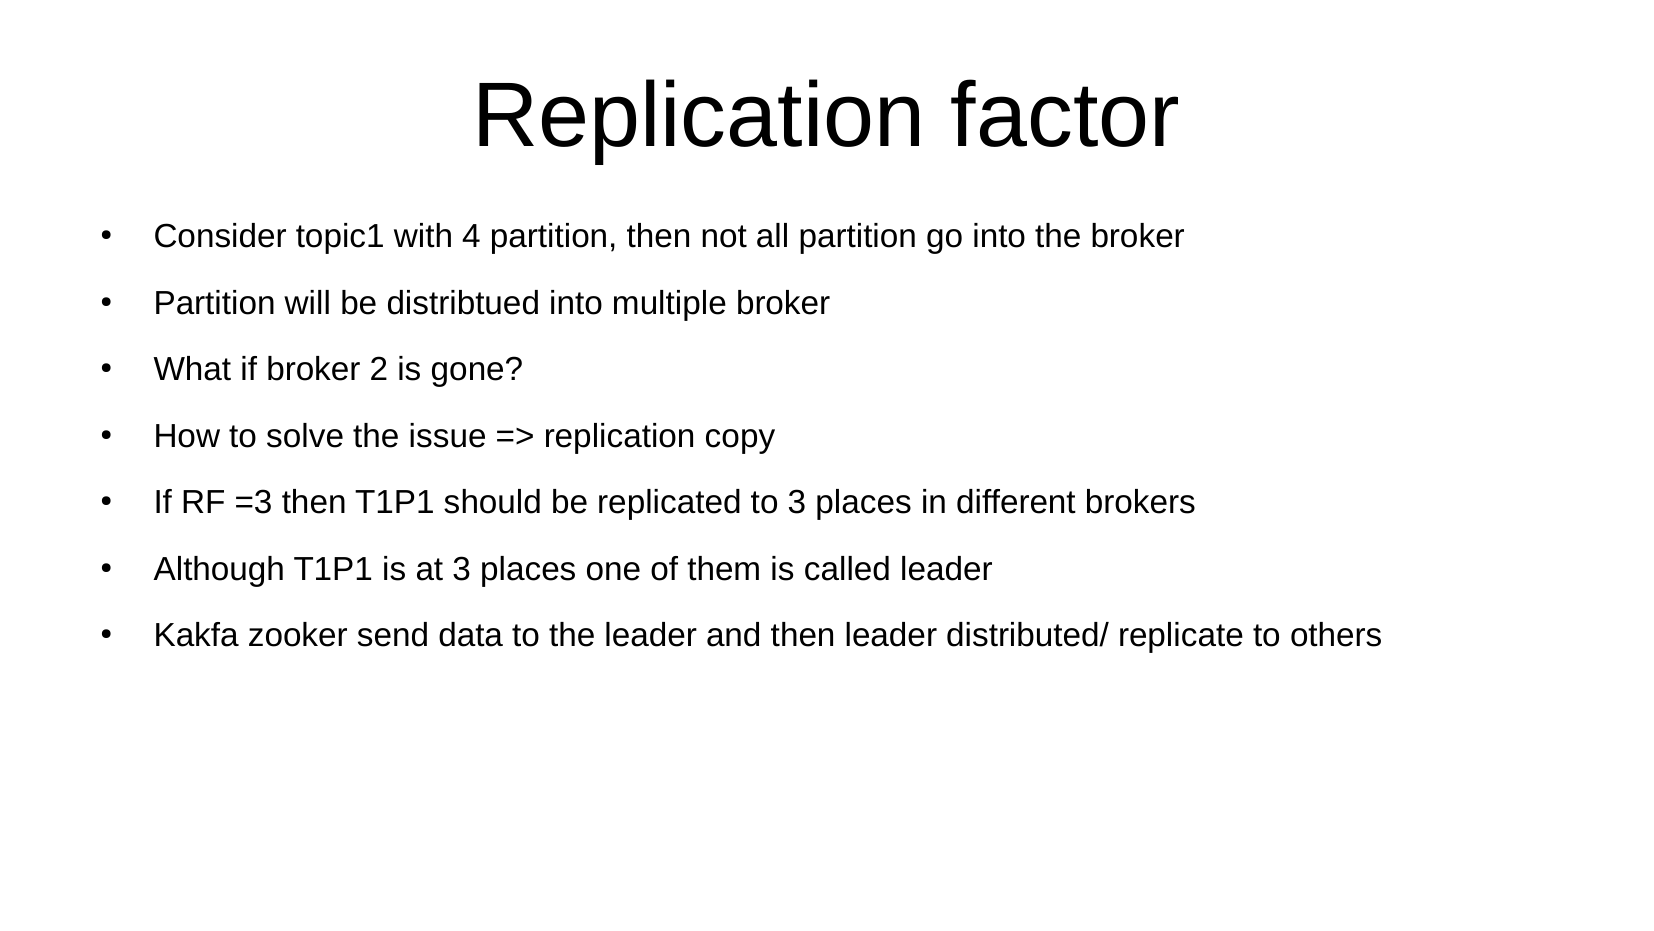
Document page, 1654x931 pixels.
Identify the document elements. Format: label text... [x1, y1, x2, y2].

list Consider topic1 with 4 partition, then not all partition go into the broker Partition will be distribtued into multiple broker What if broker 2 is gone? How to solve the issue => replication copy If RF =3 then T1P1 should be replicated to 3 places in different brokers Although T1P1 is at 3 places one of them is called leader Kakfa zooker send data to the leader and then leader distributed/ replicate to others [82, 217, 1571, 758]
title Replication factor [82, 37, 1571, 193]
